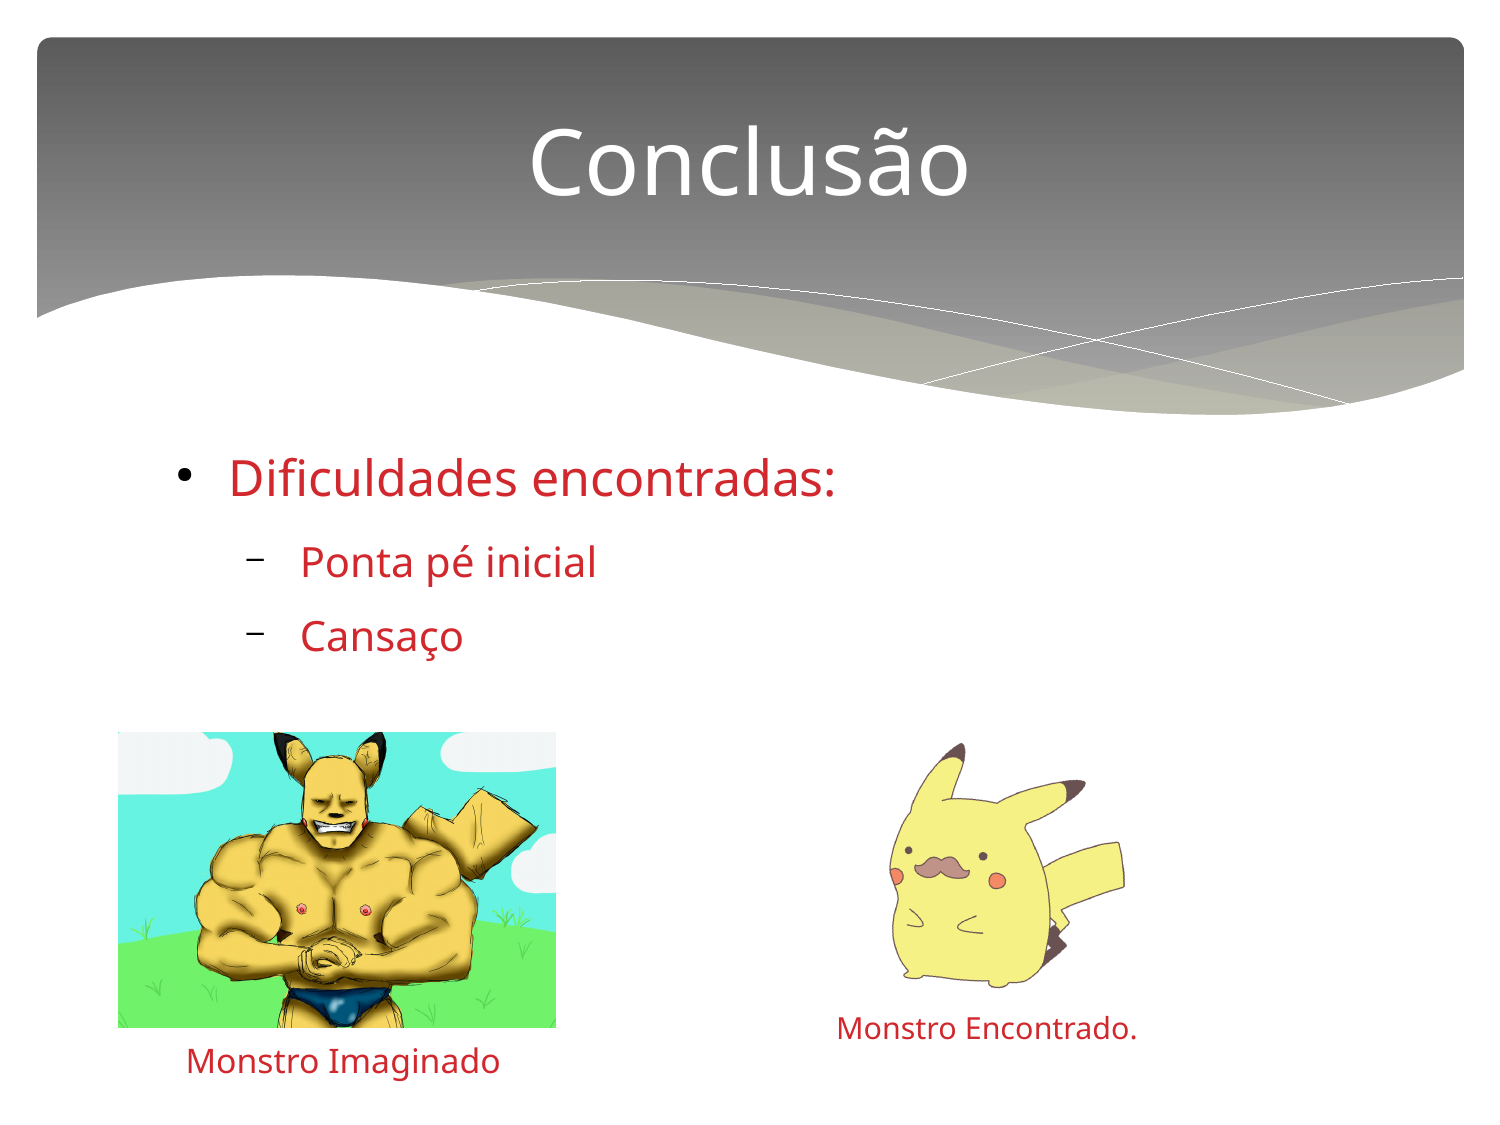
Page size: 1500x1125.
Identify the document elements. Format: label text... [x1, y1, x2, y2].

title Conclusão [75, 55, 1425, 261]
picture [826, 690, 1158, 1008]
list Dificuldades encontradas: Ponta pé inicial Cansaço [143, 438, 1359, 1005]
text_box Monstro Imaginado [70, 1039, 508, 1106]
text_box Monstro Encontrado. [732, 1008, 1170, 1075]
picture [118, 732, 556, 1028]
